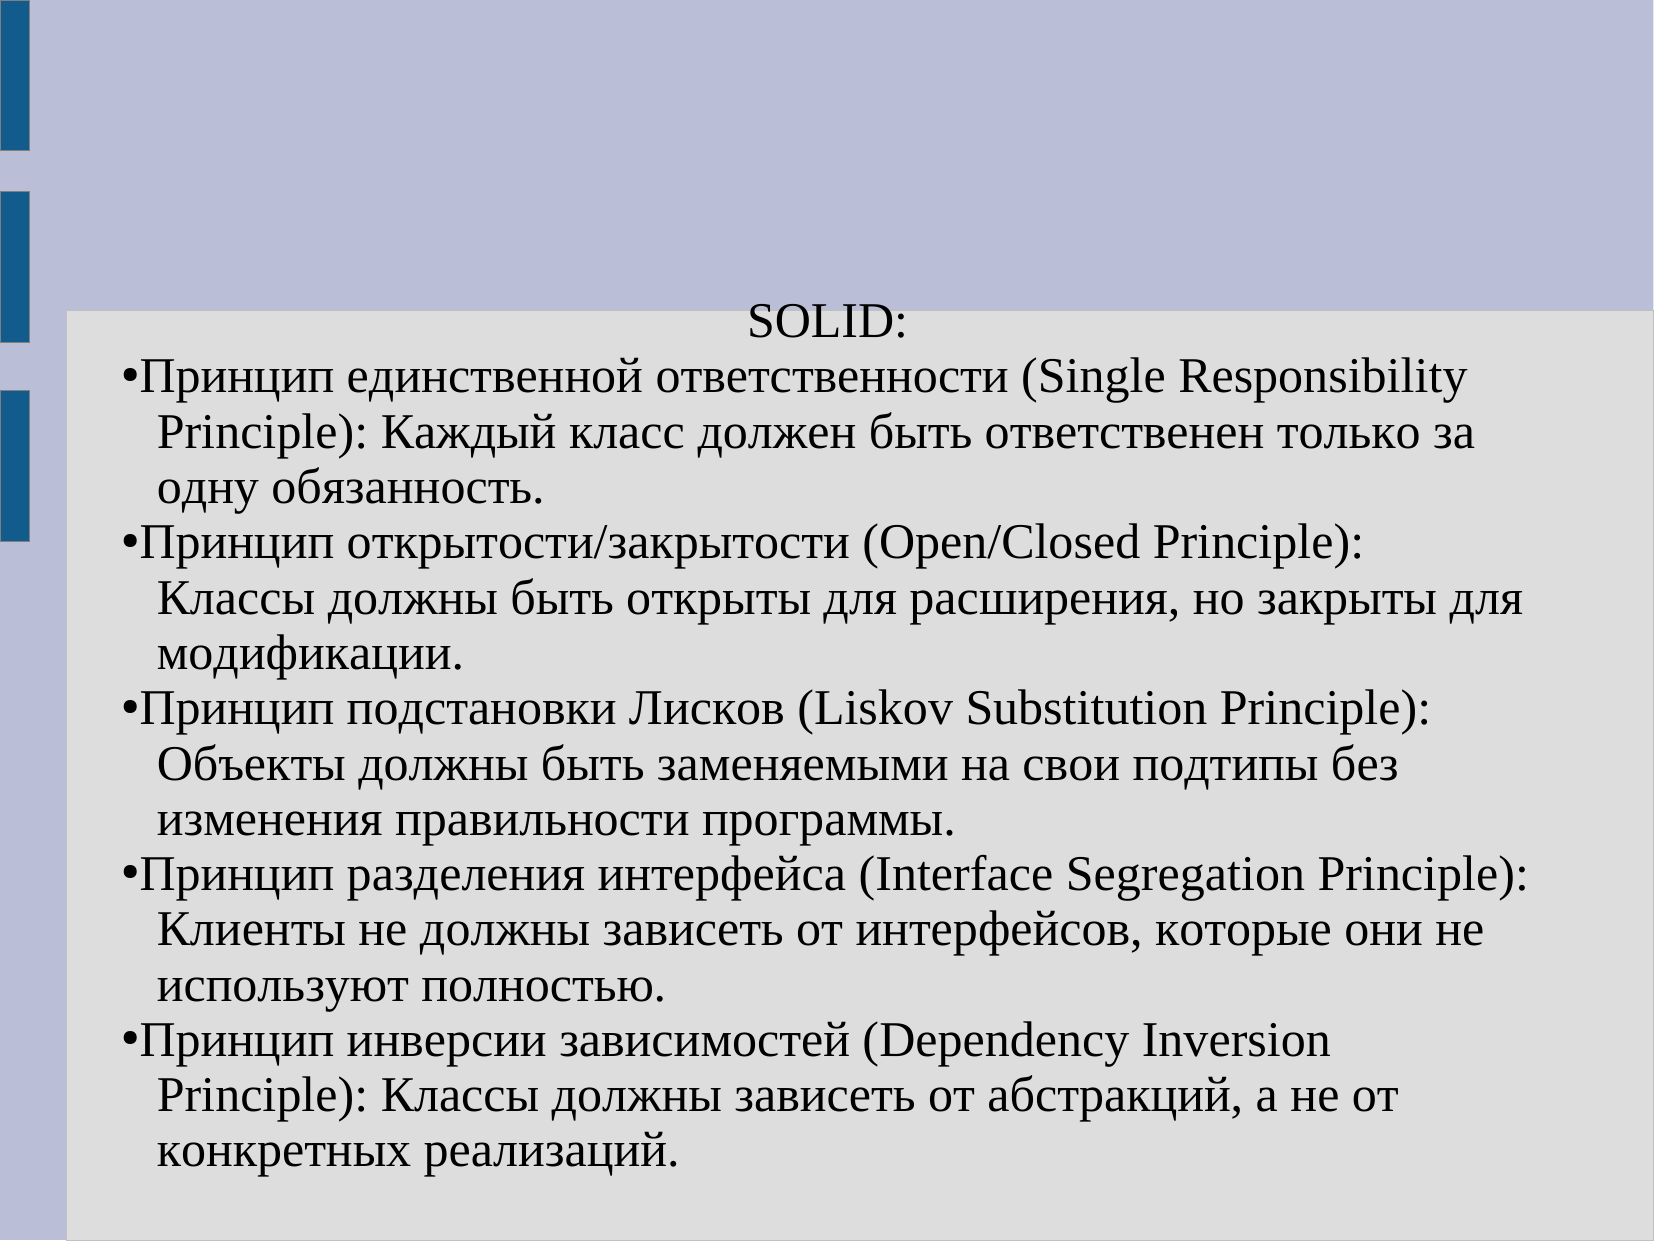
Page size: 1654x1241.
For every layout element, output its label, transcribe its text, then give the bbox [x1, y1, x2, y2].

subtitle SOLID: Принцип единственной ответственности (Single Responsibility Principle): Каждый класс должен быть ответственен только за одну обязанность. Принцип открытости/закрытости (Open/Closed Principle): Классы должны быть открыты для расширения, но закрыты для модификации. Принцип подстановки Лисков (Liskov Substitution Principle): Объекты должны быть заменяемыми на свои подтипы без изменения правильности программы. Принцип разделения интерфейса (Interface Segregation Principle): Клиенты не должны зависеть от интерфейсов, которые они не используют полностью. Принцип инверсии зависимостей (Dependency Inversion Principle): Классы должны зависеть от абстракций, а не от конкретных реализаций. [121, 285, 1534, 1186]
